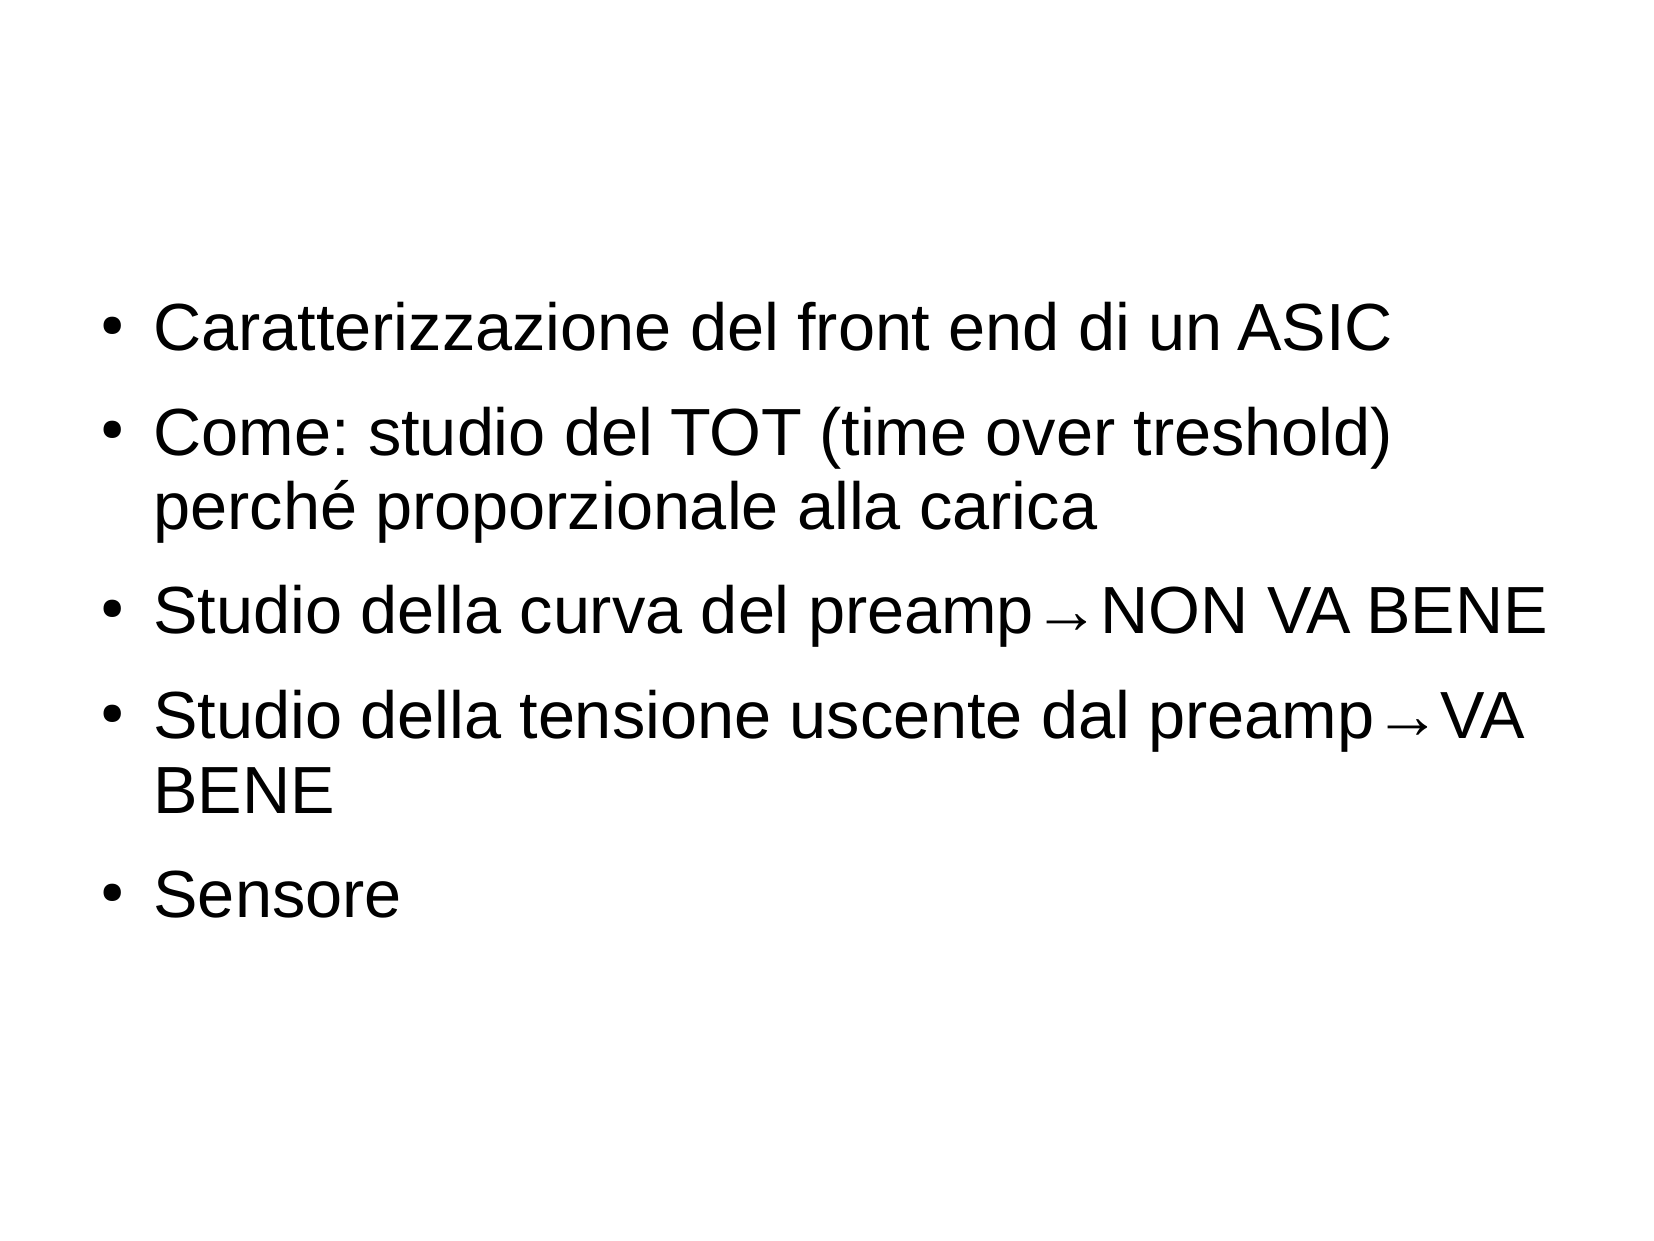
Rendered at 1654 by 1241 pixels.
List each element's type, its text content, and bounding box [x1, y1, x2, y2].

list Caratterizzazione del front end di un ASIC Come: studio del TOT (time over treshold) perché proporzionale alla carica Studio della curva del preamp→NON VA BENE Studio della tensione uscente dal preamp→VA BENE Sensore [82, 290, 1571, 1010]
